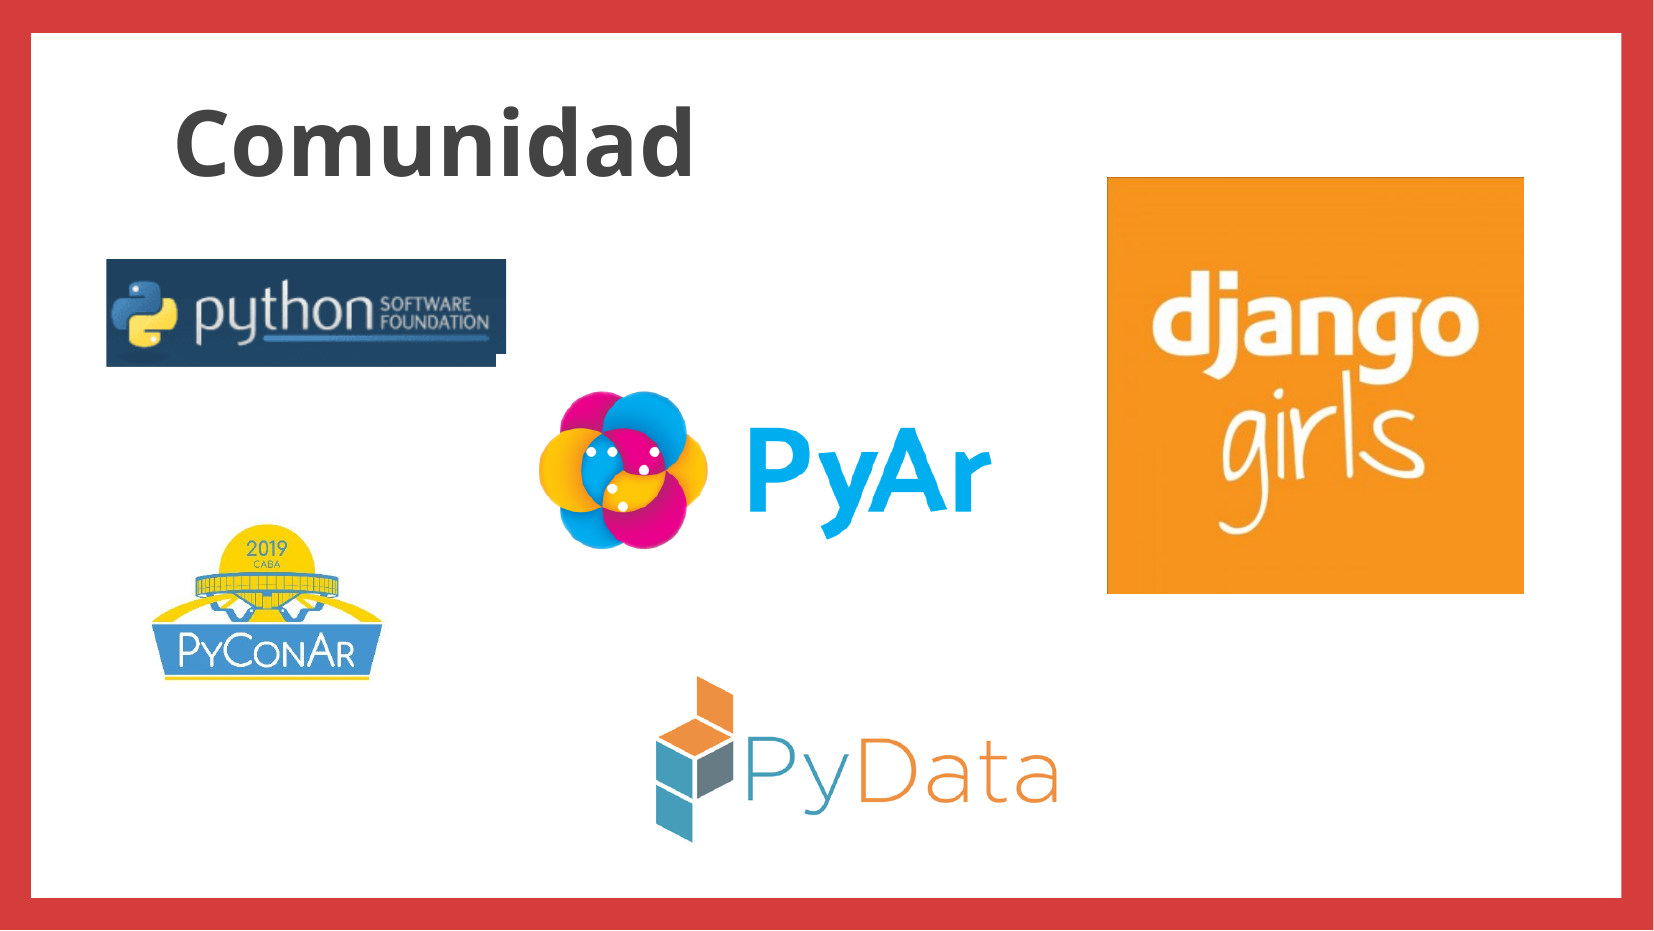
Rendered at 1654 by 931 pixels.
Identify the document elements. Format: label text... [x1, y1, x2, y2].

picture [637, 637, 1075, 881]
picture [106, 259, 1045, 584]
picture [141, 496, 390, 745]
picture [1107, 177, 1524, 594]
title Comunidad [157, 54, 1497, 239]
